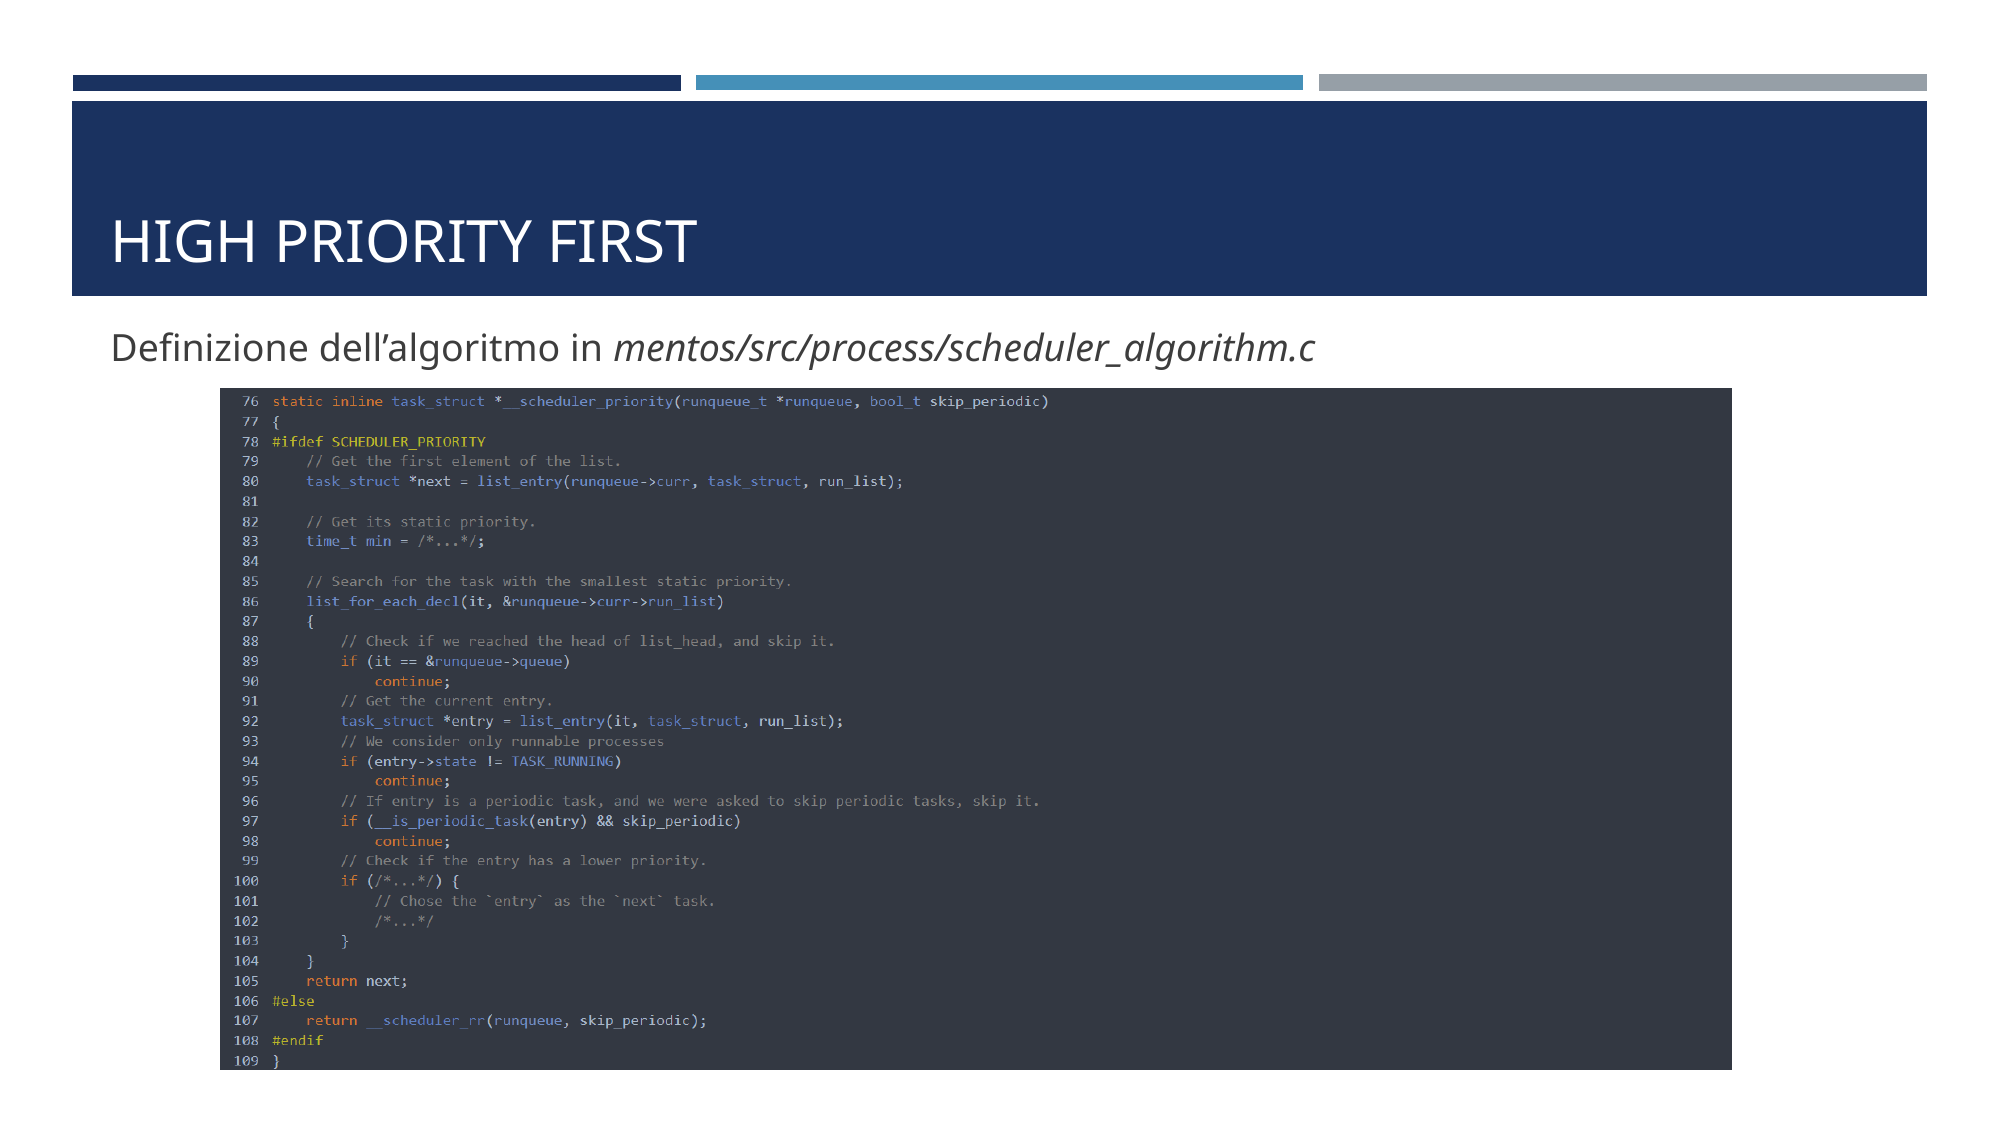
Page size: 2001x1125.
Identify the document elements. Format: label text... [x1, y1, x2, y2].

list Definizione dell’algoritmo in mentos/src/process/scheduler_algorithm.c [95, 262, 1905, 430]
title High priority first [95, 115, 1905, 262]
picture [220, 388, 1732, 1070]
